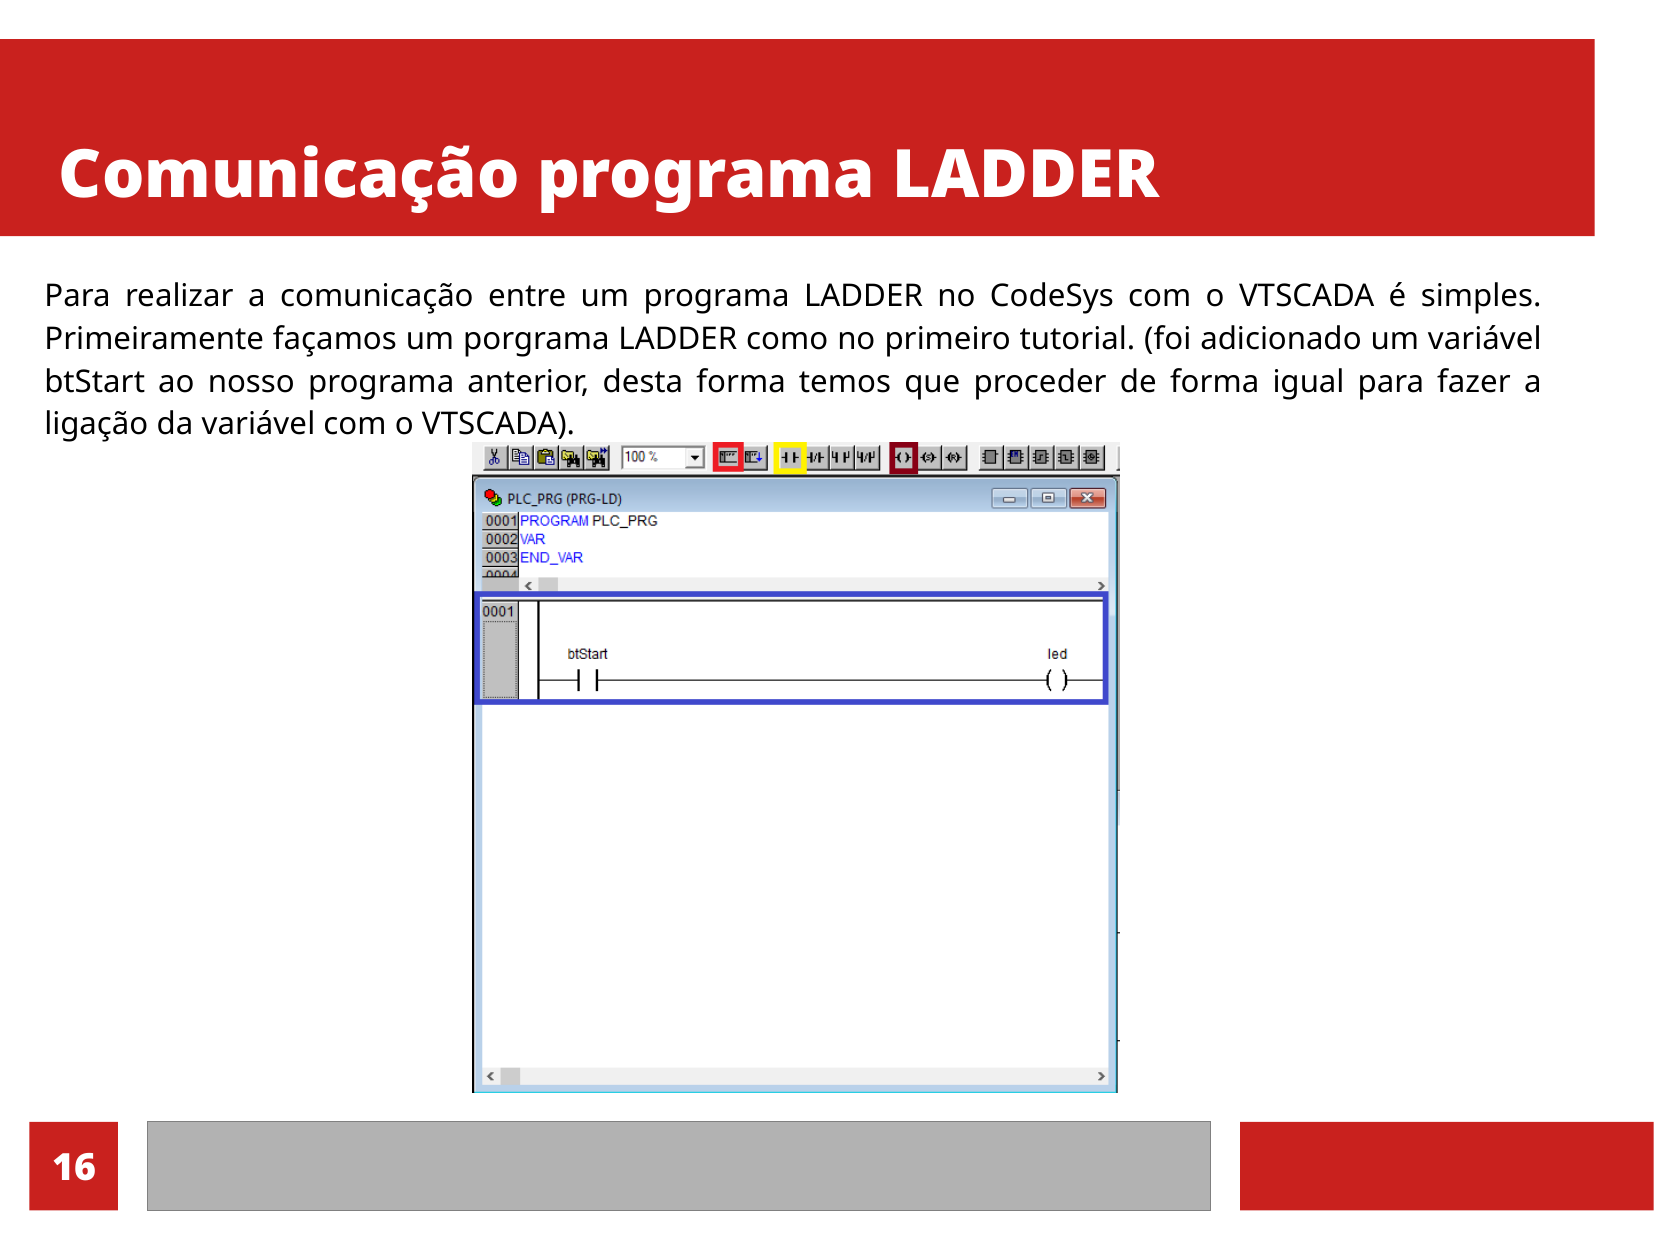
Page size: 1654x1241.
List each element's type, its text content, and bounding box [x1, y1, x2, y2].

picture [472, 442, 1120, 1093]
text_box Para realizar a comunicação entre um programa LADDER no CodeSys com o VTSCADA é simples. Primeiramente façamos um porgrama LADDER como no primeiro tutorial. (foi adicionado um variável btStart ao nosso programa anterior, desta forma temos que proceder de forma igual para fazer a ligação da variável com o VTSCADA). [29, 265, 1595, 399]
title Comunicação programa LADDER [58, 58, 1595, 217]
